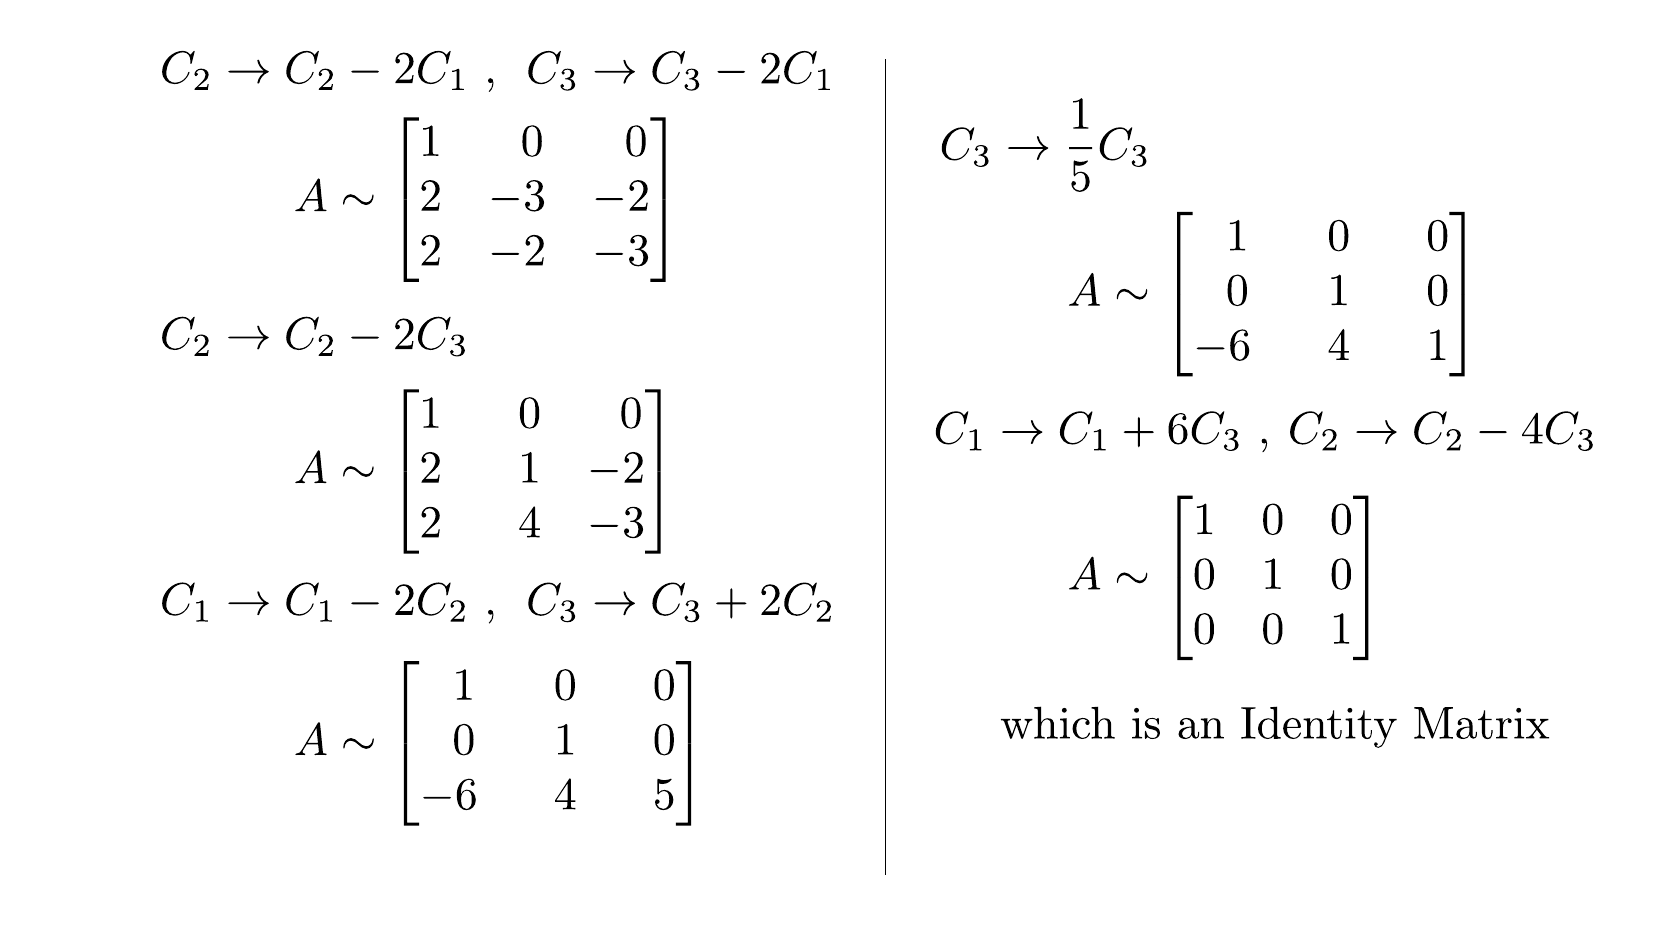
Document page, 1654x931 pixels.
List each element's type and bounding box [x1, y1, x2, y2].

text_box [1290, 411, 1593, 452]
text_box [1068, 211, 1465, 377]
text_box [1068, 495, 1369, 661]
text_box [295, 389, 661, 554]
subtitle [47, 41, 1607, 904]
text_box [295, 117, 666, 282]
text_box [935, 411, 1268, 453]
text_box [941, 98, 1147, 192]
text_box [162, 316, 465, 357]
text_box [162, 582, 494, 624]
text_box [162, 50, 494, 92]
text_box [1000, 706, 1550, 748]
text_box [528, 582, 831, 623]
text_box [295, 661, 692, 826]
text_box [528, 50, 830, 91]
